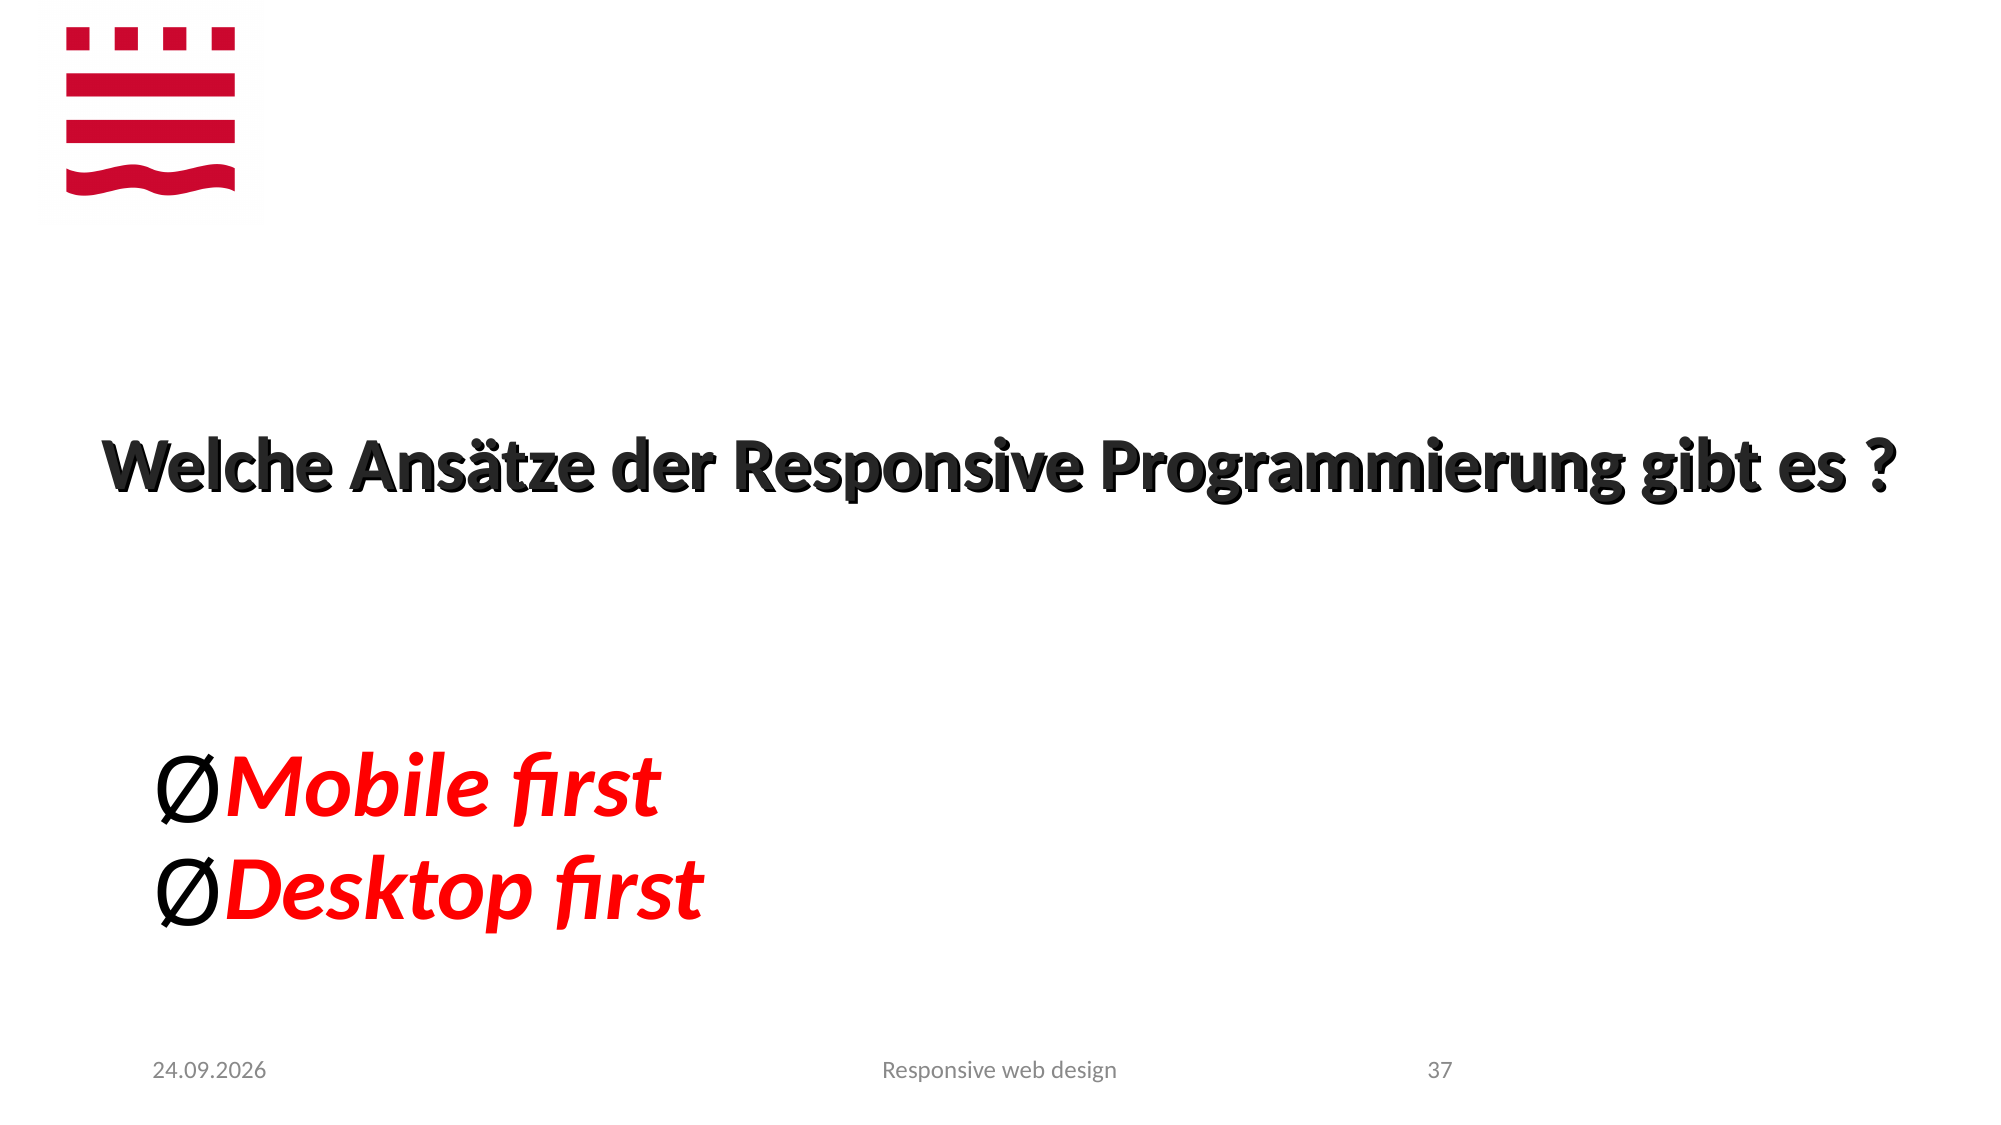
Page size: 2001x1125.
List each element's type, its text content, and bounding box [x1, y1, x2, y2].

text_box Welche Ansätze der Responsive Programmierung gibt es ? [87, 426, 1914, 516]
list Mobile first Desktop first [137, 742, 1863, 1014]
text_box Responsive web design [662, 1042, 1338, 1103]
text_box [1412, 1042, 1863, 1103]
picture [38, 0, 264, 225]
text_box 2017/4/30 [137, 1042, 588, 1103]
